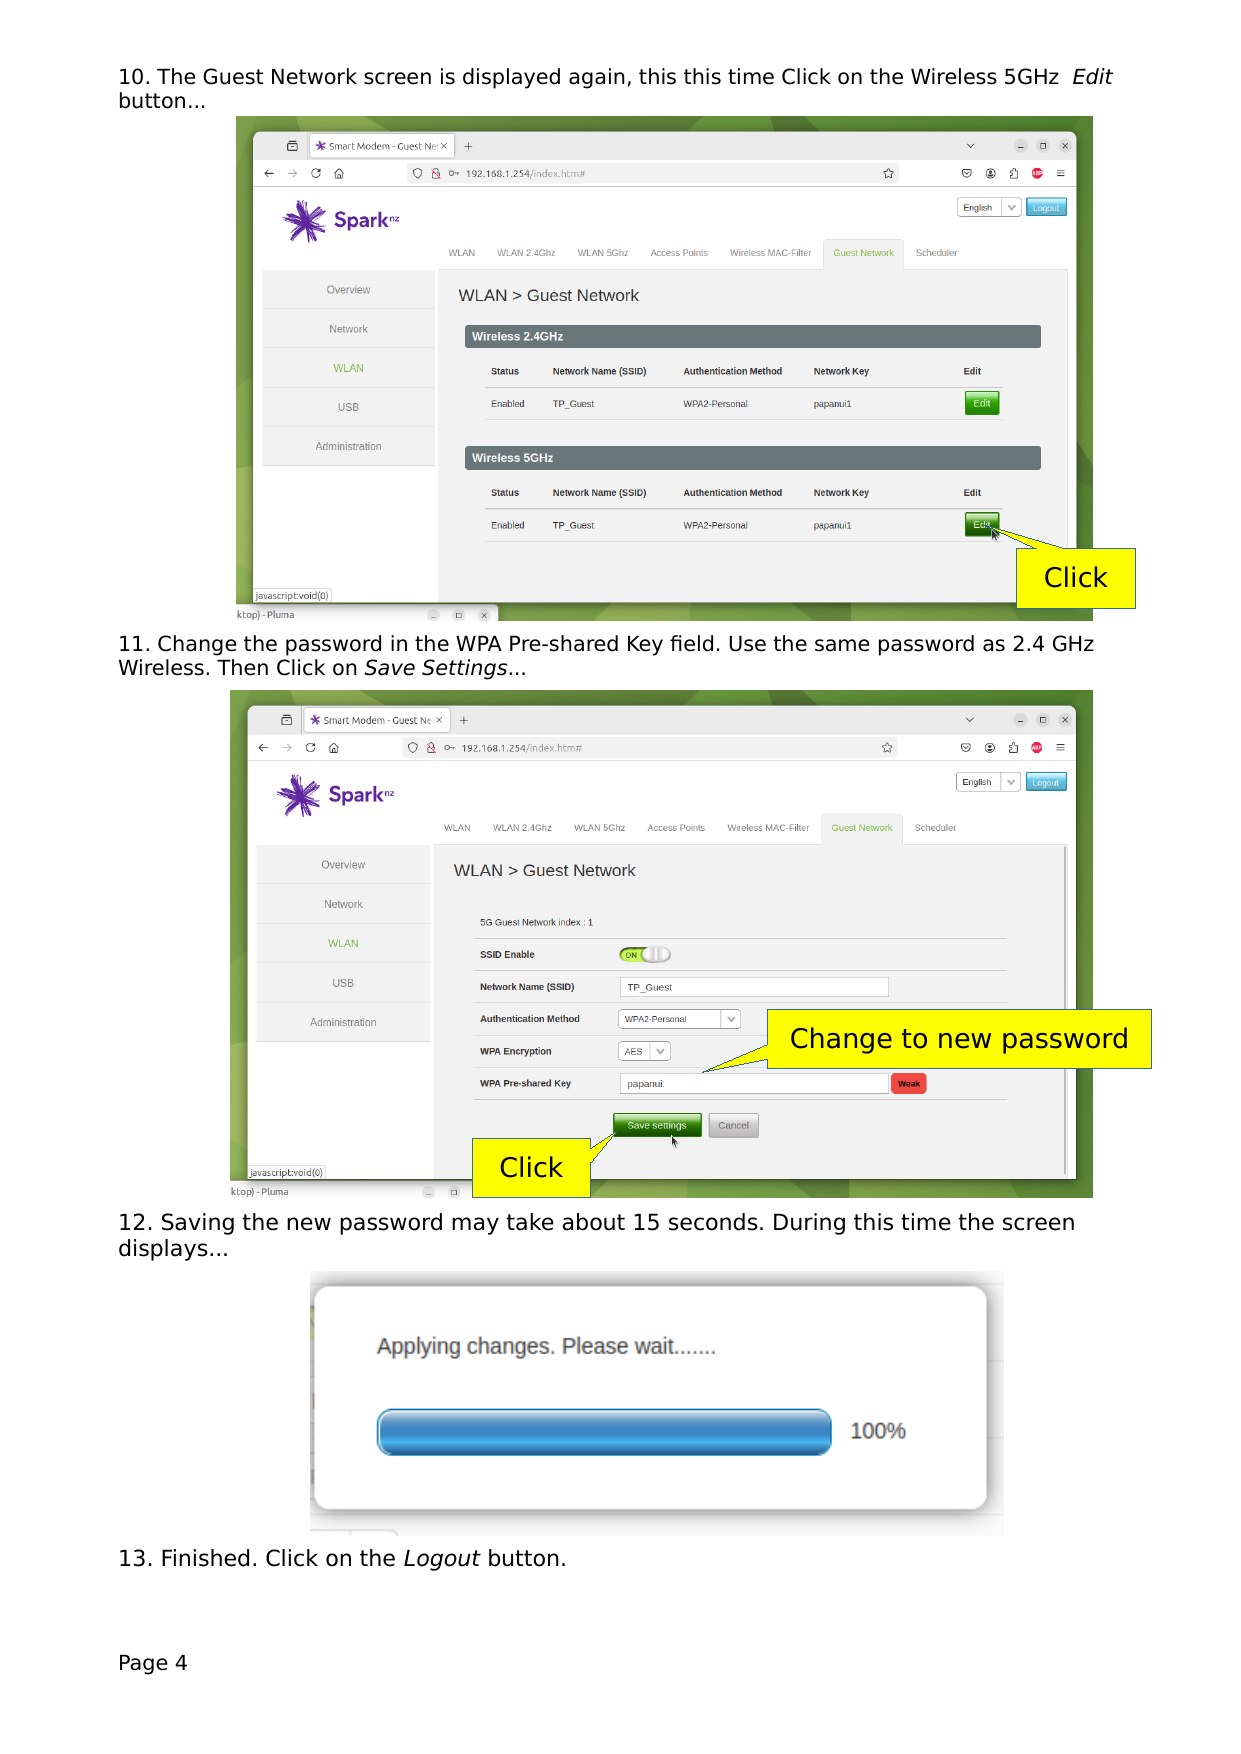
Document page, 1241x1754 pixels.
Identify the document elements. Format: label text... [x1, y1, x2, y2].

text_box Change to new password [702, 1009, 1152, 1073]
picture [310, 1271, 1004, 1536]
picture [230, 703, 1093, 1198]
text_box 13. Finished. Click on the Logout button. [118, 1545, 1182, 1603]
text_box Click [472, 1131, 617, 1198]
text_box Page <number> [118, 1651, 1182, 1695]
text_box 10. The Guest Network screen is displayed again, this this time Click on the Wireless 5GHz Edit button... [118, 65, 1182, 122]
picture [236, 116, 1093, 621]
text_box Click [983, 524, 1136, 609]
text_box 12. Saving the new password may take about 15 seconds. During this time the screen displays... [118, 1209, 1182, 1266]
text_box 11. Change the password in the WPA Pre-shared Key field. Use the same password as 2.4 GHz Wireless. Then Click on Save Settings... [118, 631, 1182, 703]
